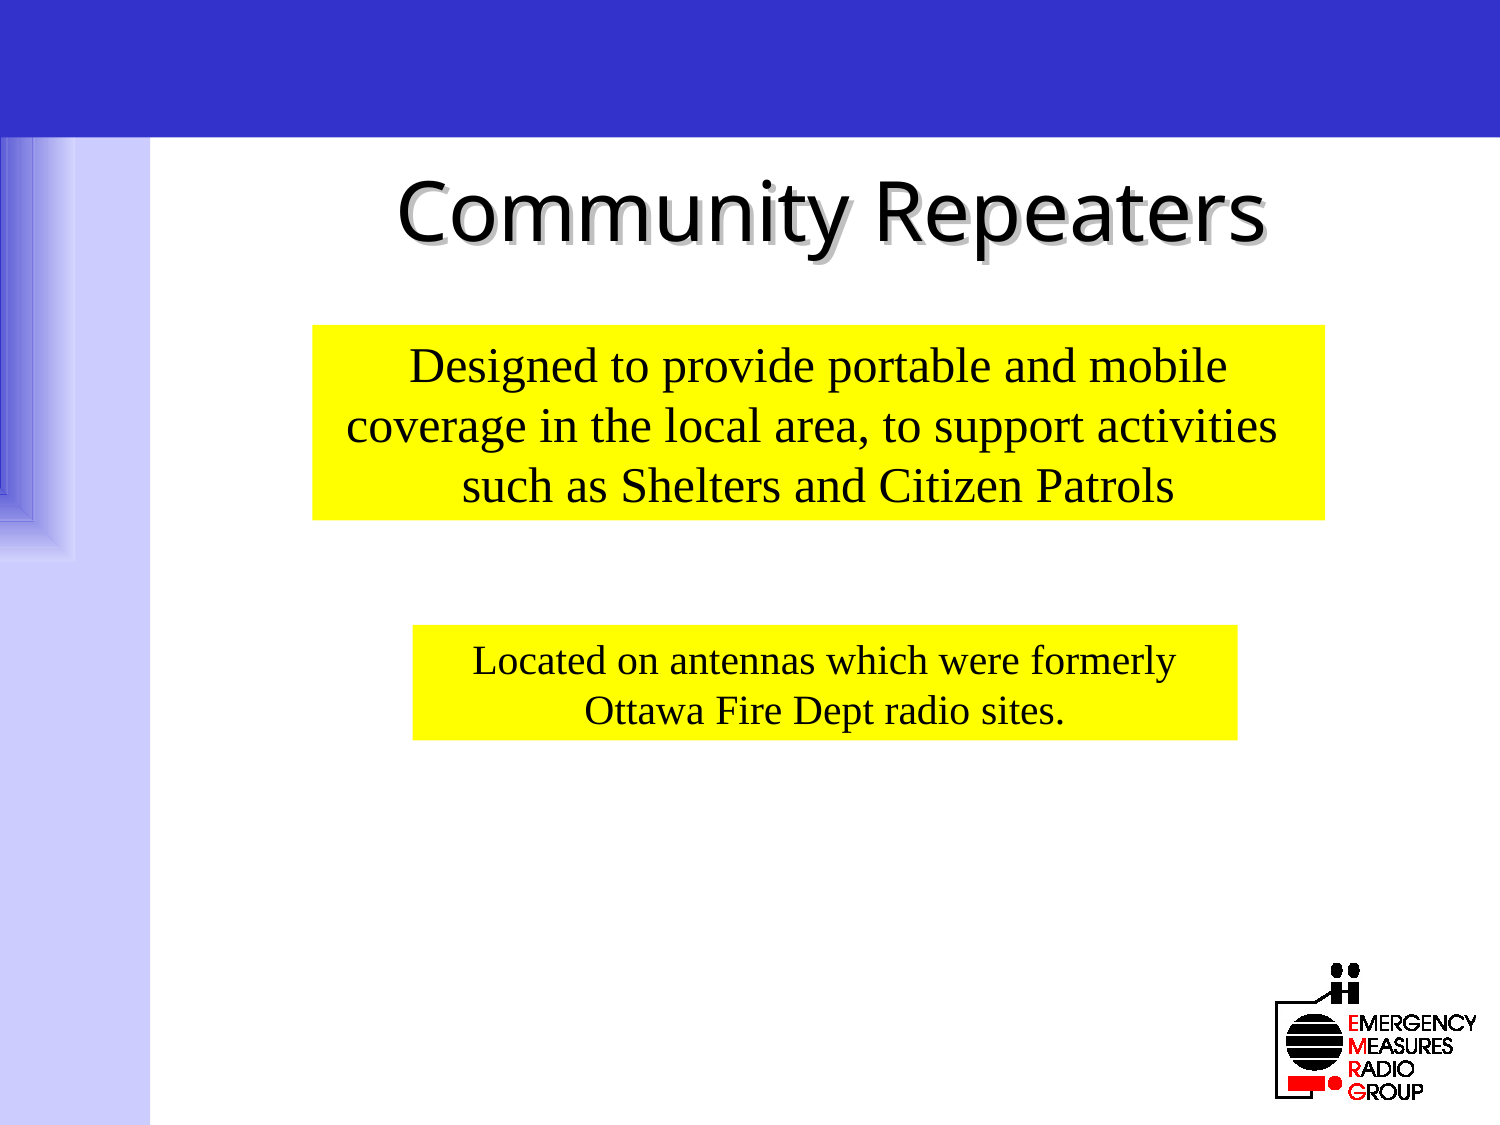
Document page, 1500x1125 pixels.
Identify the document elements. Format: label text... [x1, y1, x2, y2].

text_box Located on antennas which were formerly Ottawa Fire Dept radio sites. [412, 624, 1238, 741]
text_box Designed to provide portable and mobile coverage in the local area, to support activities such as Shelters and Citizen Patrols [312, 324, 1326, 521]
picture [1275, 963, 1476, 1100]
text_box Community Repeaters [380, 149, 1283, 266]
